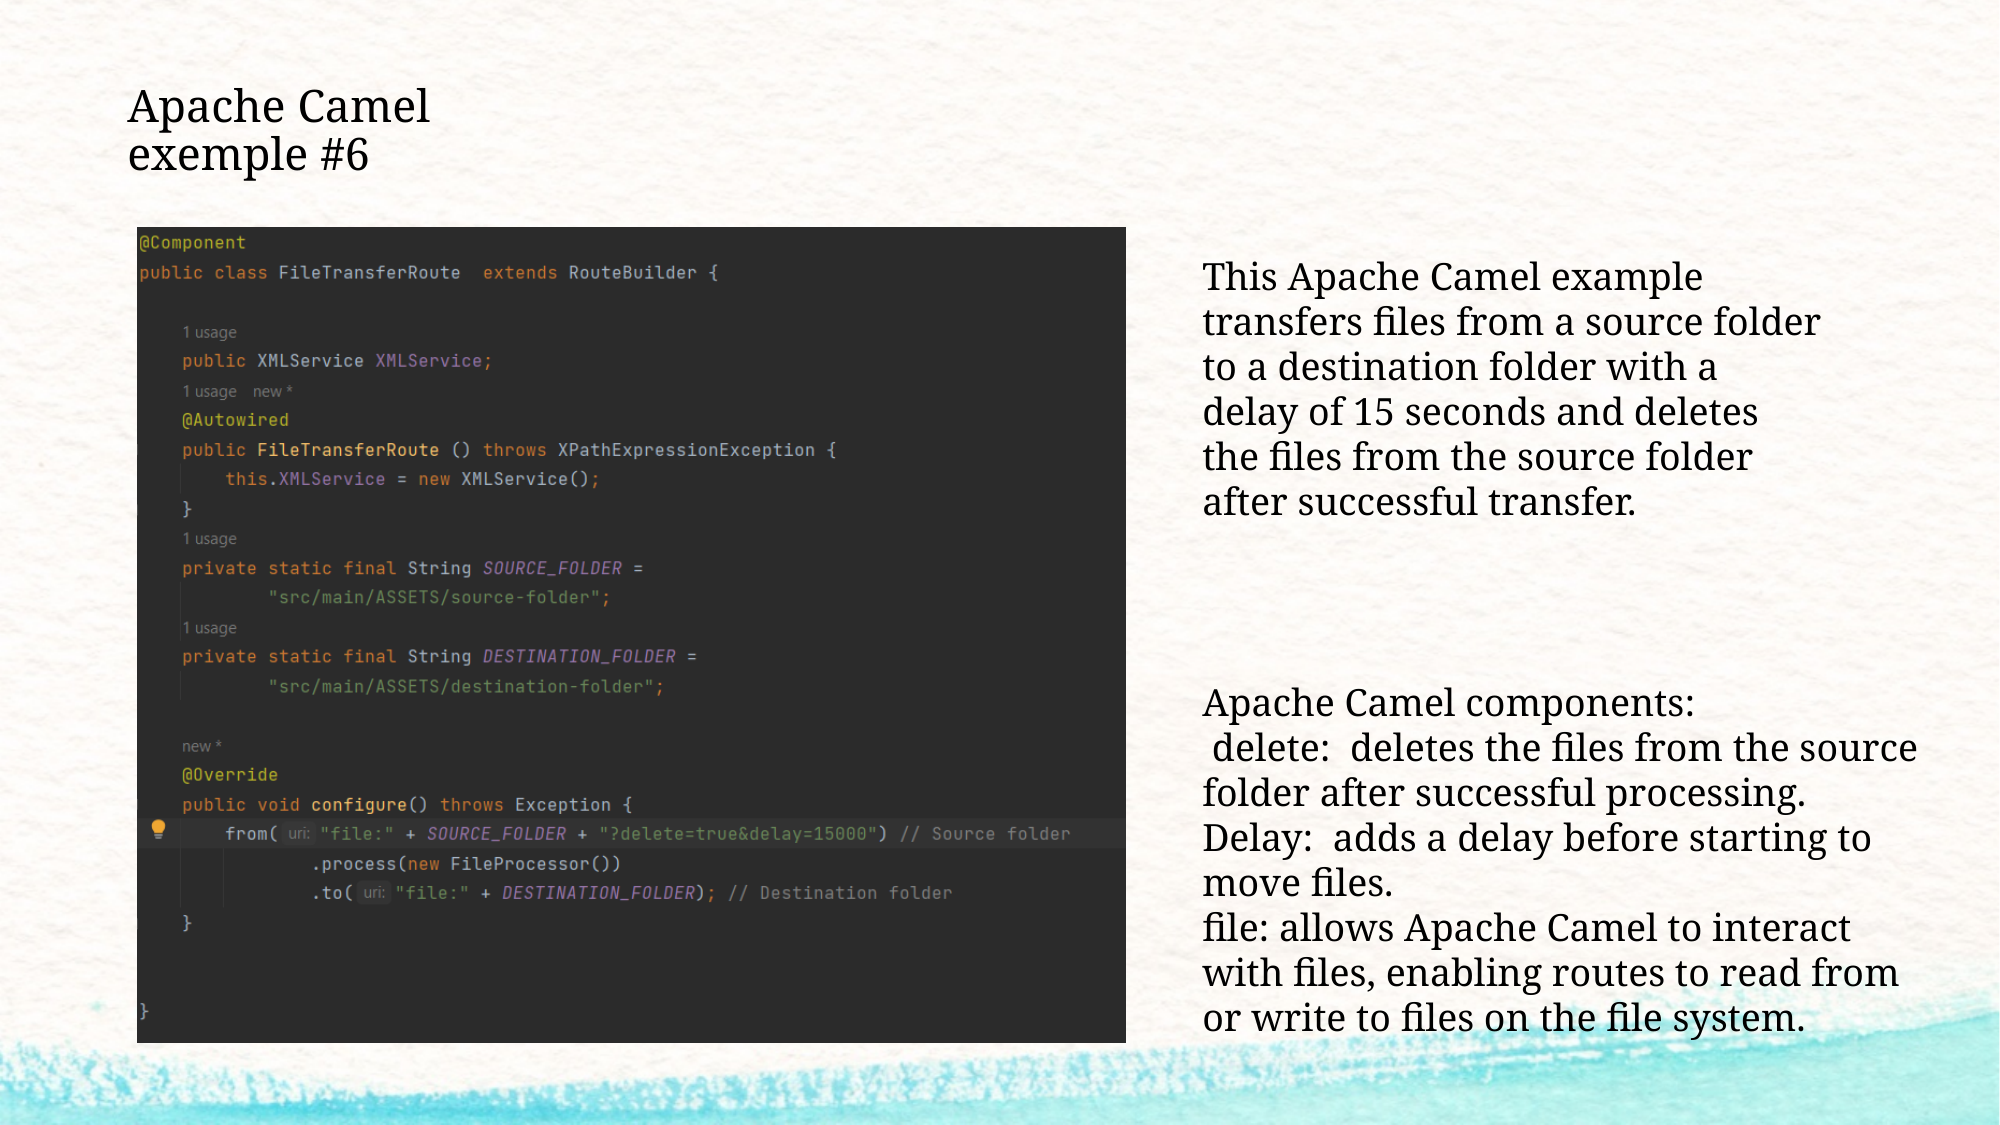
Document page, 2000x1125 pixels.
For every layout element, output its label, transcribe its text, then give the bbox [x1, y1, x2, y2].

title Apache Camel exemple #6 [112, 75, 1688, 188]
text_box This Apache Camel example transfers files from a source folder to a destination folder with a delay of 15 seconds and deletes the files from the source folder after successful transfer. [1187, 245, 1838, 533]
picture [0, 0, 2000, 1125]
text_box Apache Camel components: delete: deletes the files from the source folder after successful processing. Delay: adds a delay before starting to move files. file: allows Apache Camel to interact with files, enabling routes to read from or write to files on the file system. [1187, 671, 1950, 1051]
text_box [1126, 249, 1975, 938]
